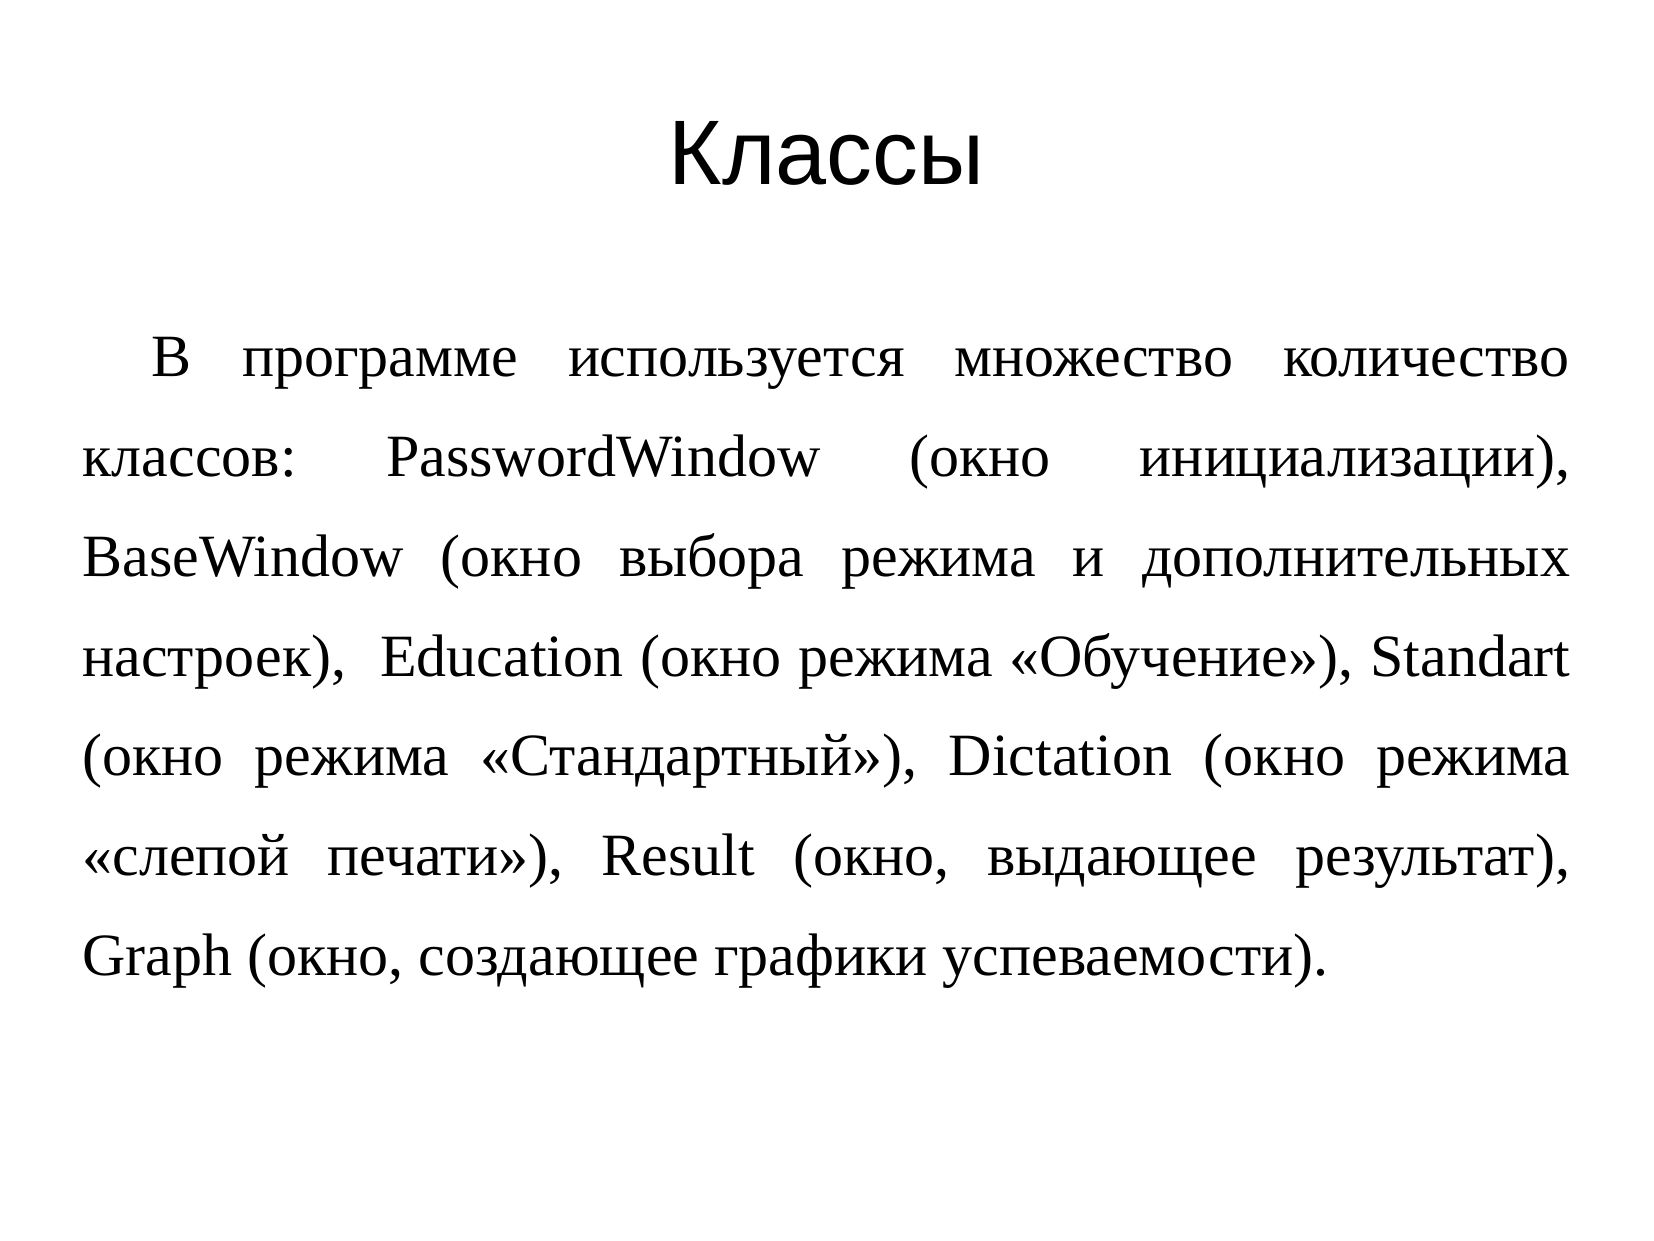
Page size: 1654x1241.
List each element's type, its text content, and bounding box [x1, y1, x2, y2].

list В программе используется множество количество классов: PasswordWindow (окно инициализации), BaseWindow (окно выбора режима и дополнительных настроек), Education (окно режима «Обучение»), Standart (окно режима «Стандартный»), Dictation (окно режима «слепой печати»), Result (окно, выдающее результат), Graph (окно, создающее графики успеваемости). [82, 290, 1571, 1010]
title Классы [82, 49, 1571, 257]
